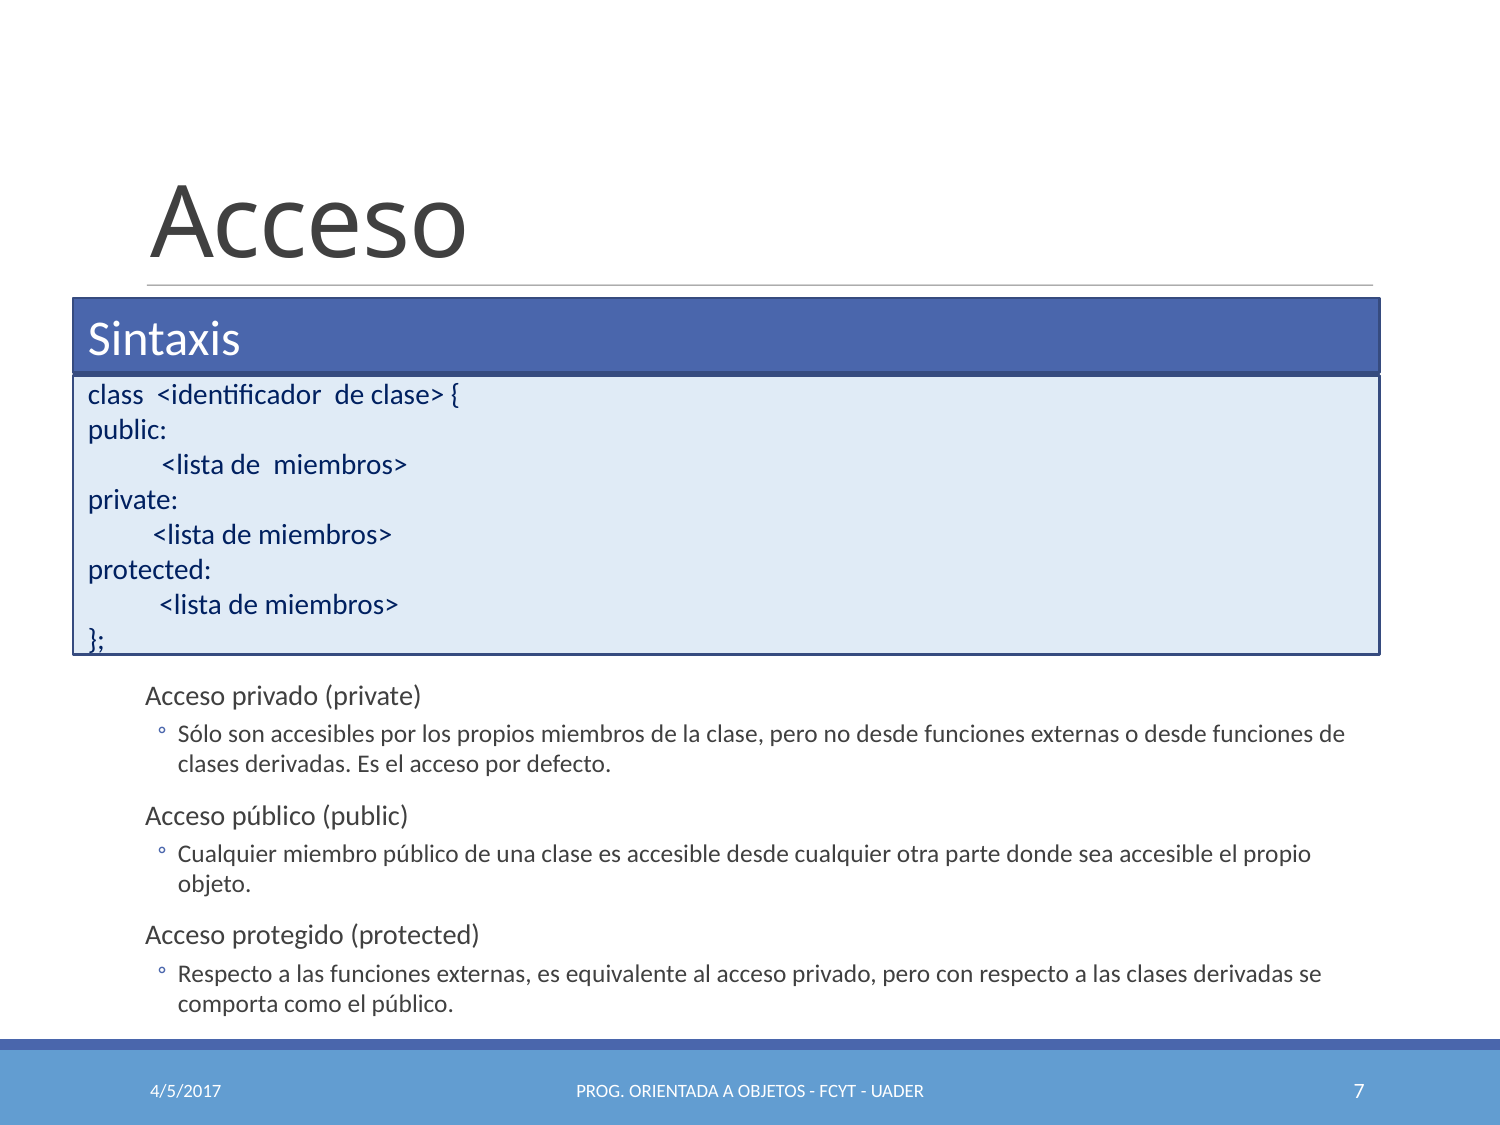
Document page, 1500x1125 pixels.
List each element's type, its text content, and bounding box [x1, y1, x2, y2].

text_box class <identificador de clase> { public: <lista de miembros> private: <lista de miembros> protected: <lista de miembros> }; [73, 375, 1380, 655]
title Acceso [135, 47, 1373, 285]
text_box Sintaxis [73, 297, 1380, 373]
slide_number <número> [1218, 1059, 1380, 1120]
footer Prog. Orientada a Objetos - FCyT - UADER [453, 1059, 1047, 1120]
slide_number 4/5/2017 [135, 1059, 440, 1120]
list Acceso privado (private) Sólo son accesibles por los propios miembros de la clase, pero no desde funciones externas o desde funciones de clases derivadas. Es el acceso por defecto. Acceso público (public) Cualquier miembro público de una clase es accesible desde cualquier otra parte donde sea accesible el propio objeto. Acceso protegido (protected) Respecto a las funciones externas, es equivalente al acceso privado, pero con respecto a las clases derivadas se comporta como el público. [135, 673, 1373, 1026]
